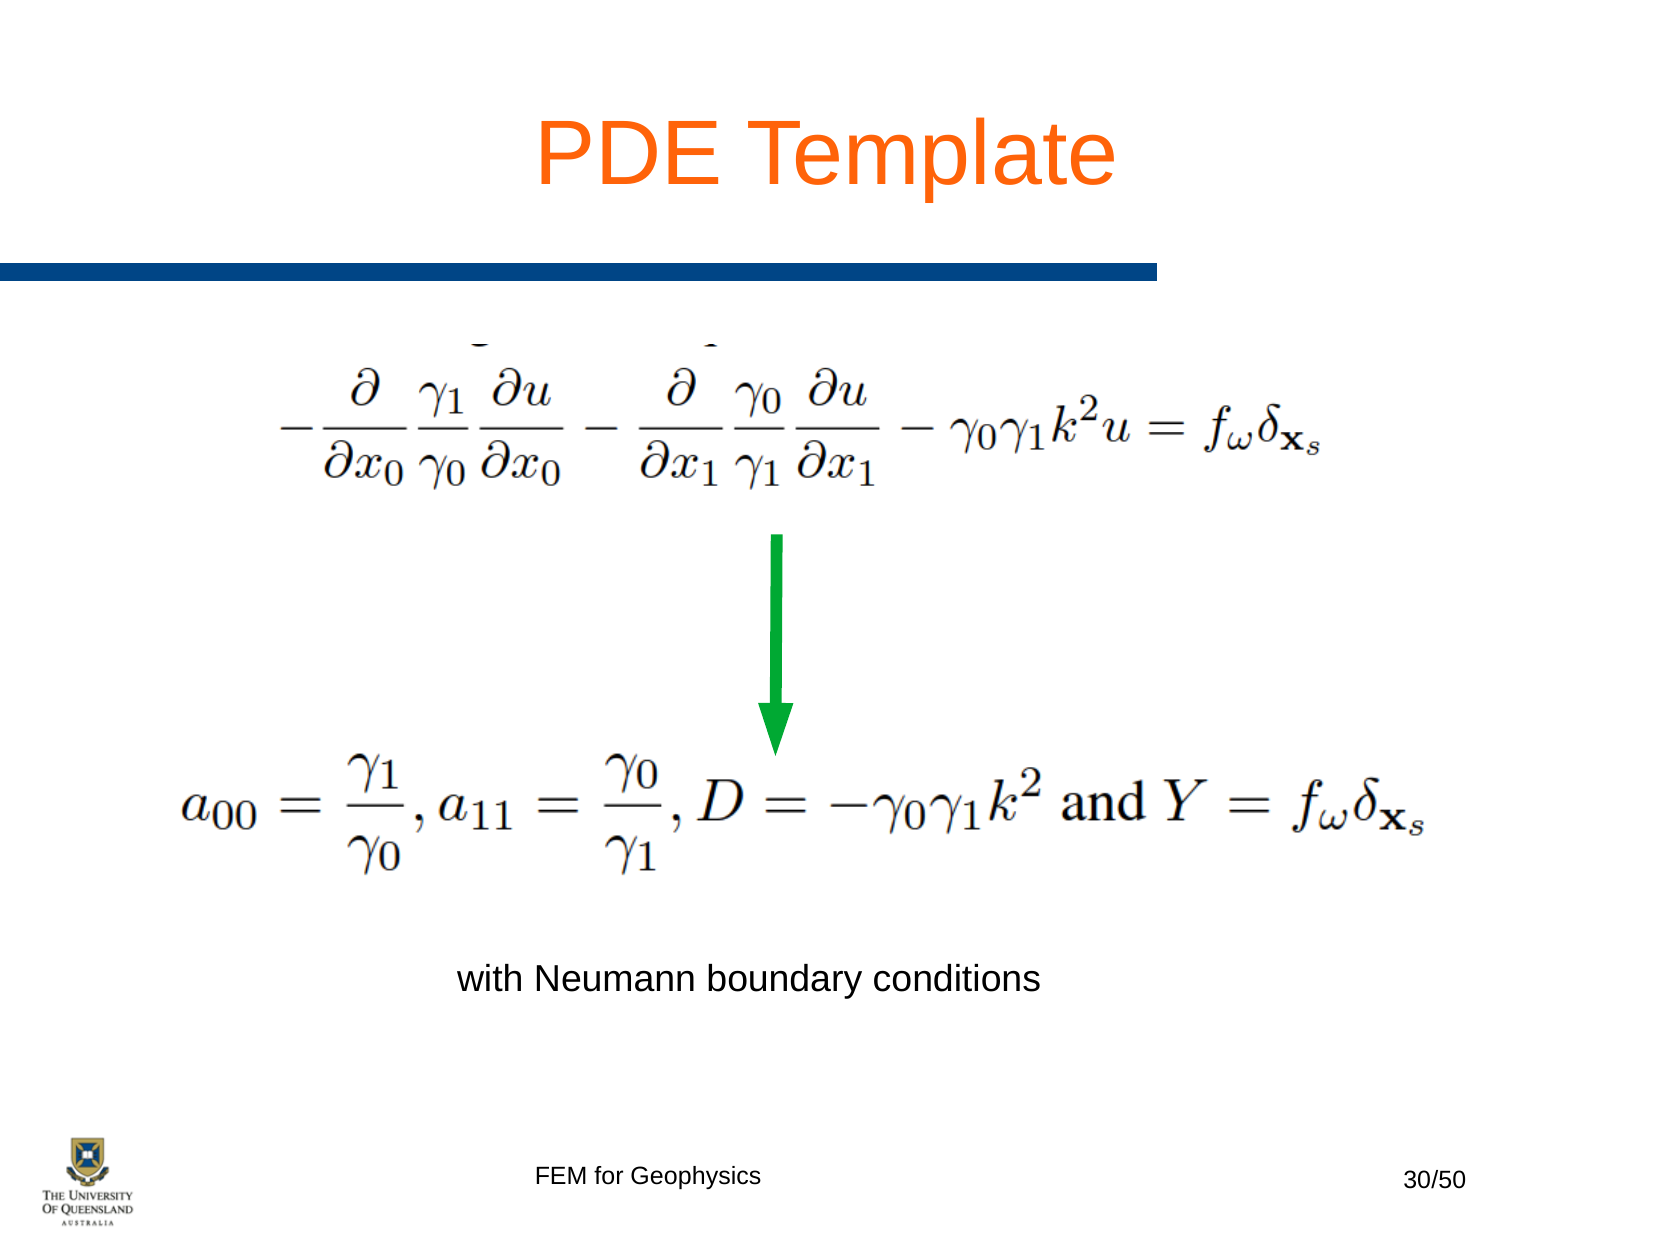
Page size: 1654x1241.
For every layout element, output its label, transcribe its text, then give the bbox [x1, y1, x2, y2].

picture [35, 1133, 142, 1235]
picture [192, 344, 1470, 510]
title PDE Template [82, 49, 1571, 257]
picture [151, 738, 1509, 893]
text_box with Neumann boundary conditions [442, 949, 1067, 1007]
